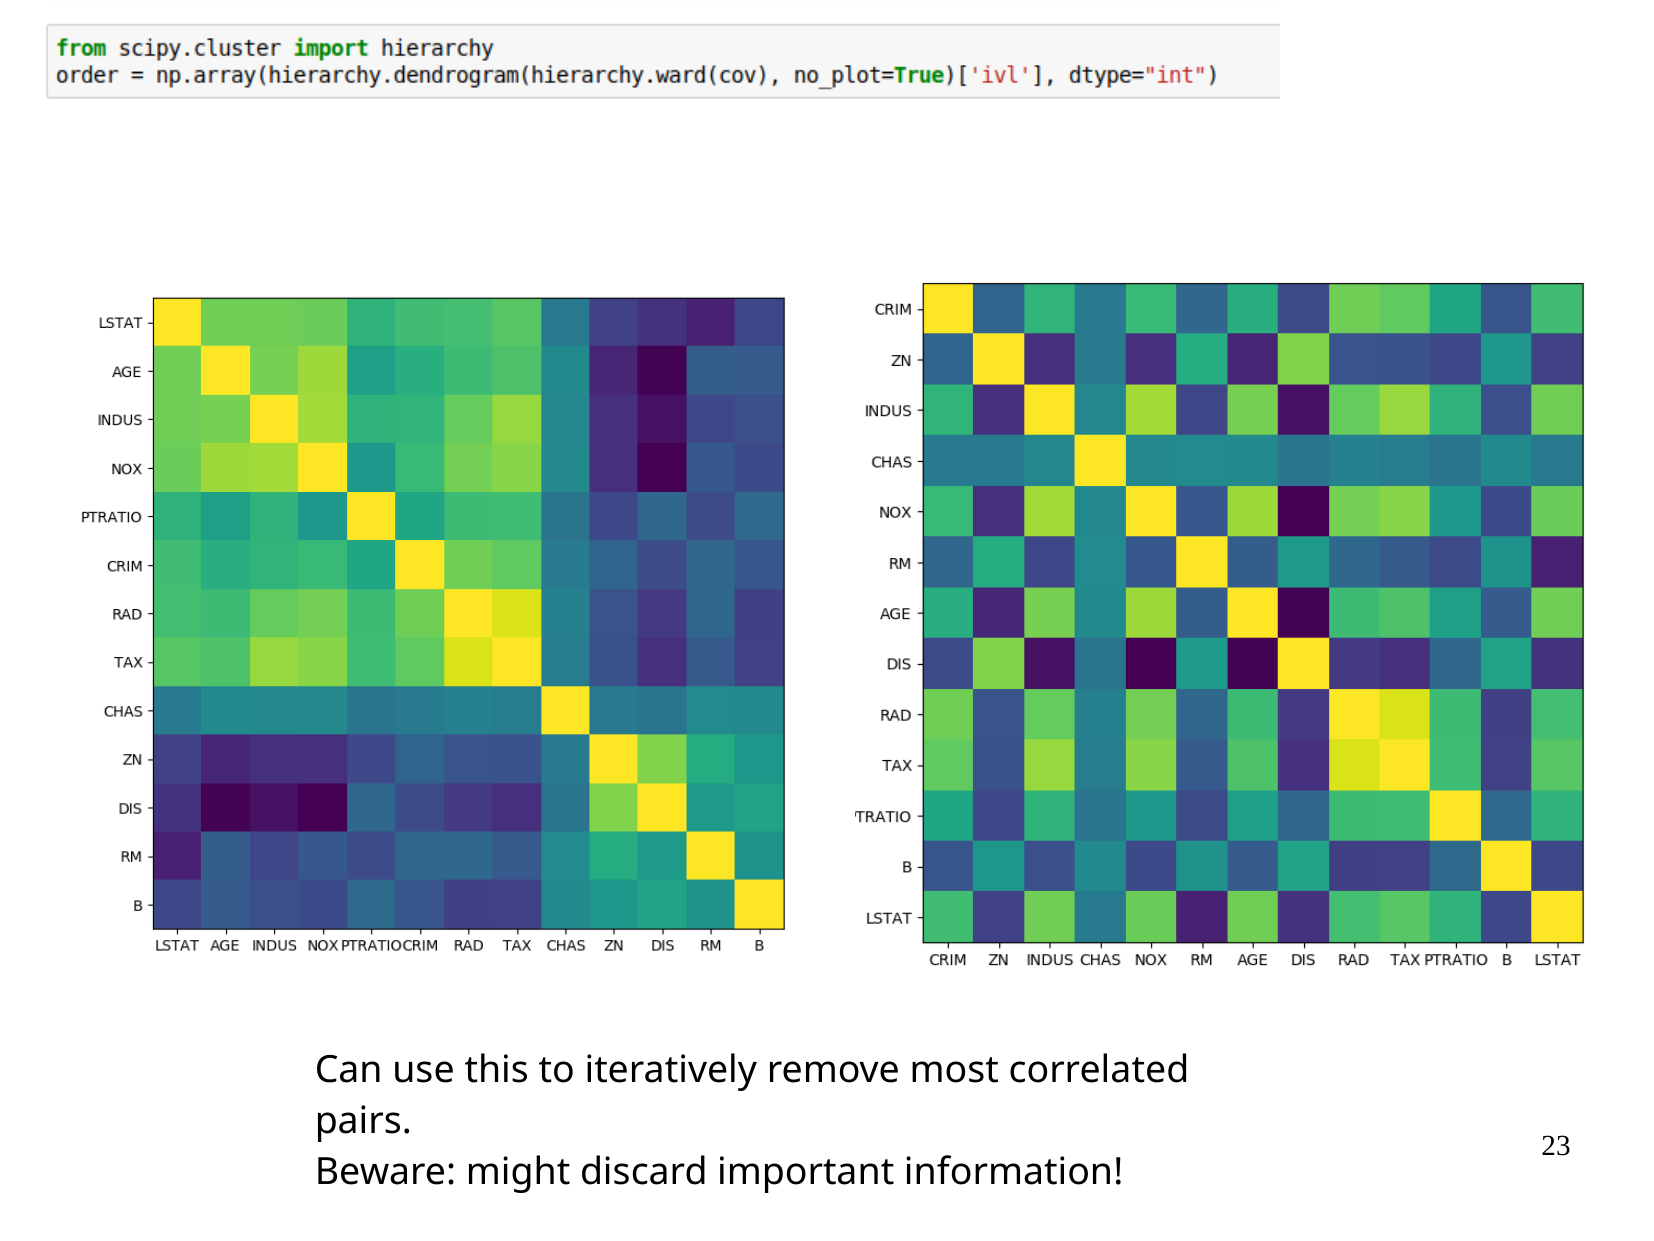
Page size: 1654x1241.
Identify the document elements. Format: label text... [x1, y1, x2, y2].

picture [45, 0, 1280, 110]
text_box Can use this to iteratively remove most correlated pairs. Beware: might discard important information! [300, 1035, 1306, 1126]
picture [855, 270, 1622, 976]
picture [60, 281, 815, 961]
